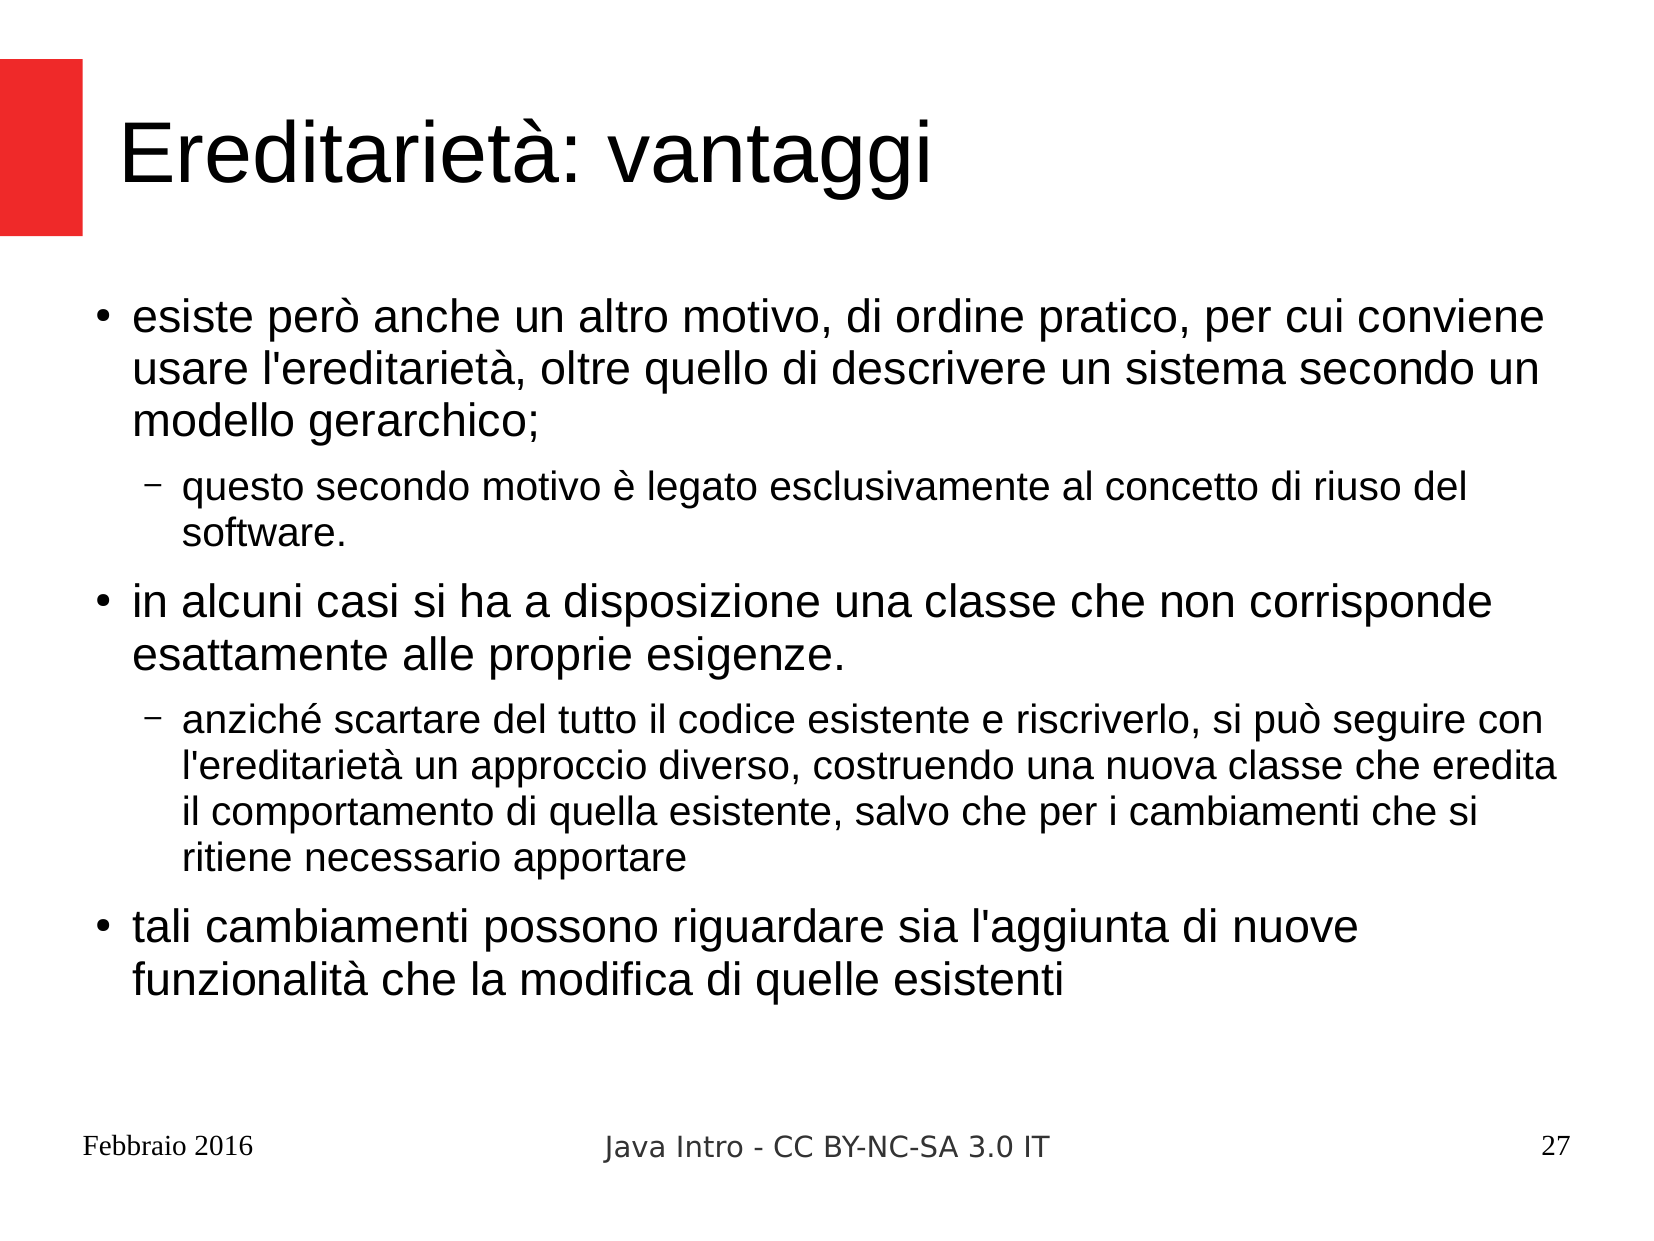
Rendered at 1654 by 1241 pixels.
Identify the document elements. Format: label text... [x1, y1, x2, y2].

list esiste però anche un altro motivo, di ordine pratico, per cui conviene usare l'ereditarietà, oltre quello di descrivere un sistema secondo un modello gerarchico; questo secondo motivo è legato esclusivamente al concetto di riuso del software. in alcuni casi si ha a disposizione una classe che non corrisponde esattamente alle proprie esigenze. anziché scartare del tutto il codice esistente e riscriverlo, si può seguire con l'ereditarietà un approccio diverso, costruendo una nuova classe che eredita il comportamento di quella esistente, salvo che per i cambiamenti che si ritiene necessario apportare tali cambiamenti possono riguardare sia l'aggiunta di nuove funzionalità che la modifica di quelle esistenti [82, 290, 1571, 1010]
title Ereditarietà: vantaggi [118, 49, 1607, 257]
